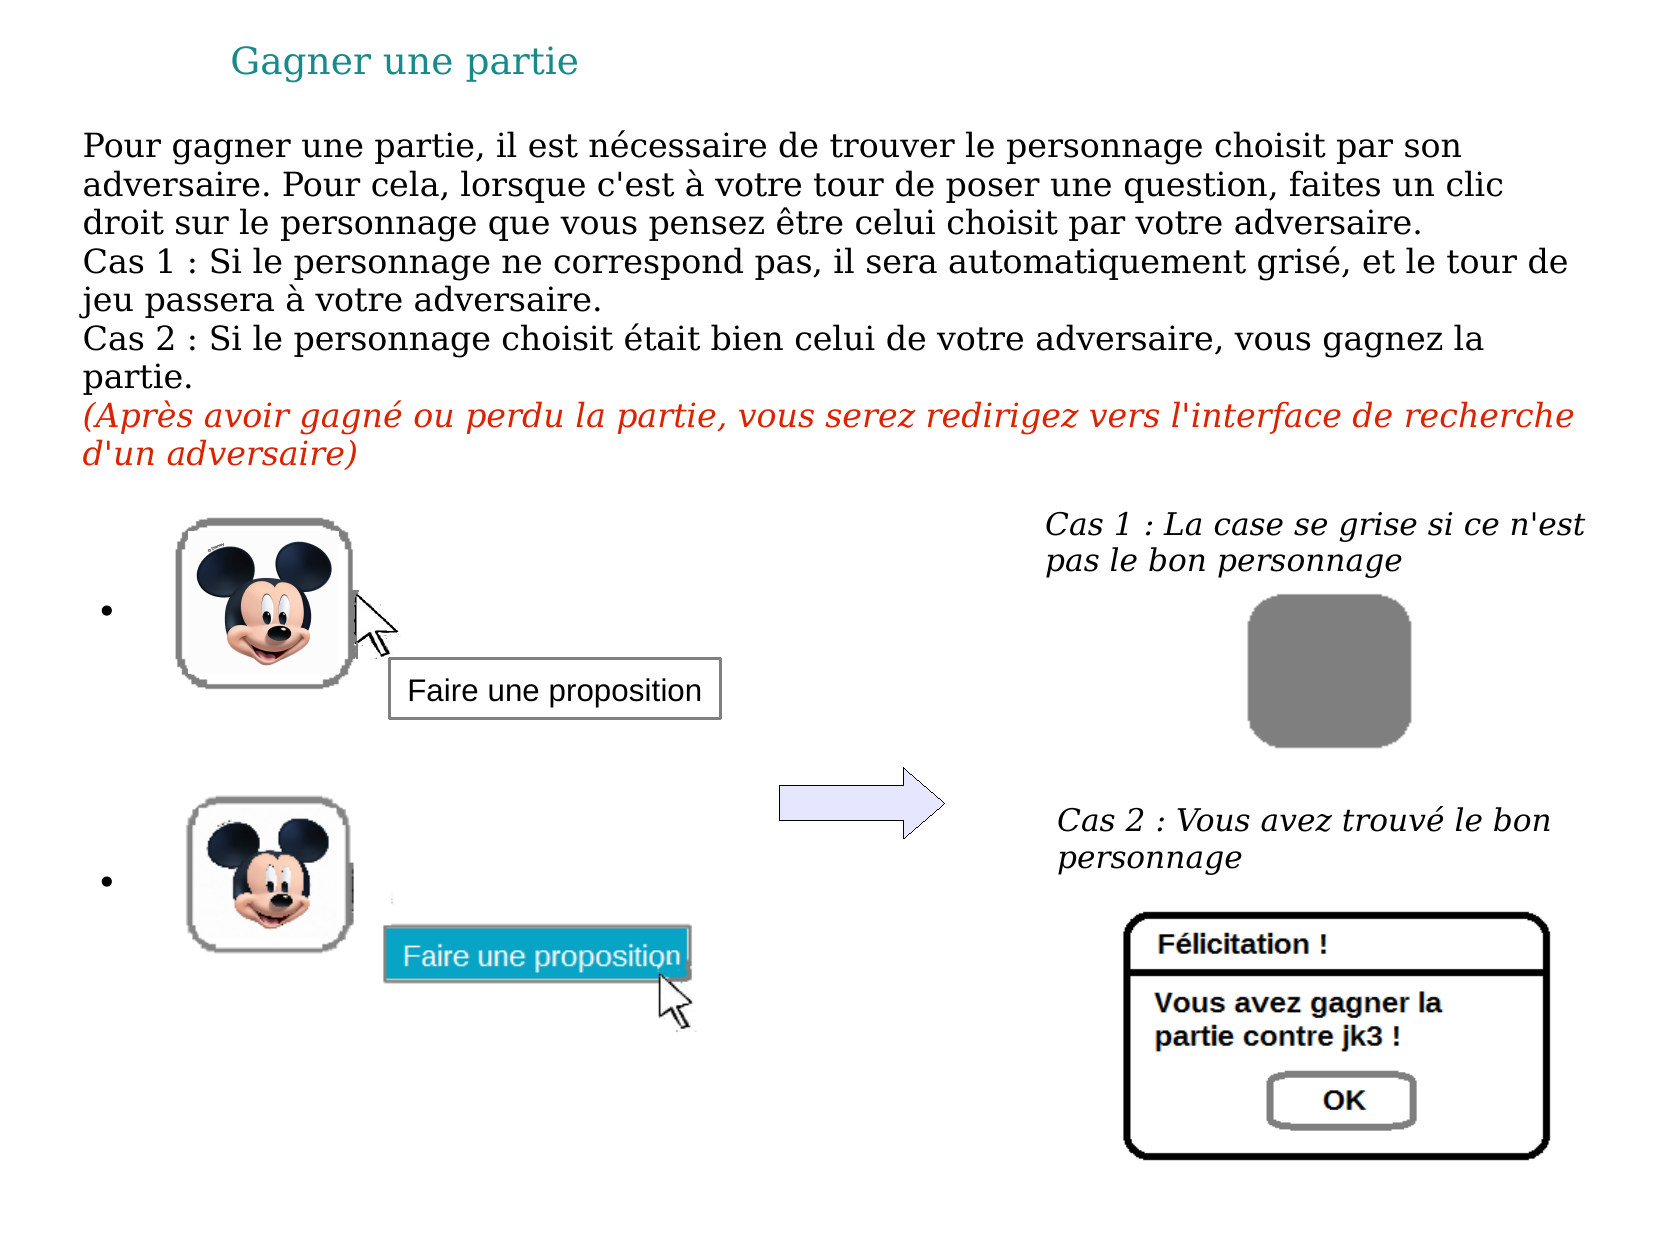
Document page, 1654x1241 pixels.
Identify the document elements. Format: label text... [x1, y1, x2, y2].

picture [177, 769, 703, 1040]
picture [1111, 901, 1560, 1170]
text_box • [82, 578, 166, 642]
picture [1240, 589, 1418, 756]
picture [165, 512, 402, 697]
text_box [779, 767, 945, 839]
text_box Cas 2 : Vous avez trouvé le bon personnage [1039, 792, 1619, 886]
text_box Faire une proposition [389, 662, 733, 719]
text_box Cas 1 : La case se grise si ce n'est pas le bon personnage [1027, 496, 1607, 590]
text_box • [82, 850, 166, 914]
text_box Gagner une partie Pour gagner une partie, il est nécessaire de trouver le personnage choisit par son adversaire. Pour cela, lorsque c'est à votre tour de poser une question, faites un clic droit sur le personnage que vous pensez être celui choisit par votre adversaire. Cas 1 : Si le personnage ne correspond pas, il sera automatiquement grisé, et le tour de jeu passera à votre adversaire. Cas 2 : Si le personnage choisit était bien celui de votre adversaire, vous gagnez la partie. (Après avoir gagné ou perdu la partie, vous serez redirigez vers l'interface de recherche d'un adversaire) [70, 35, 1595, 478]
